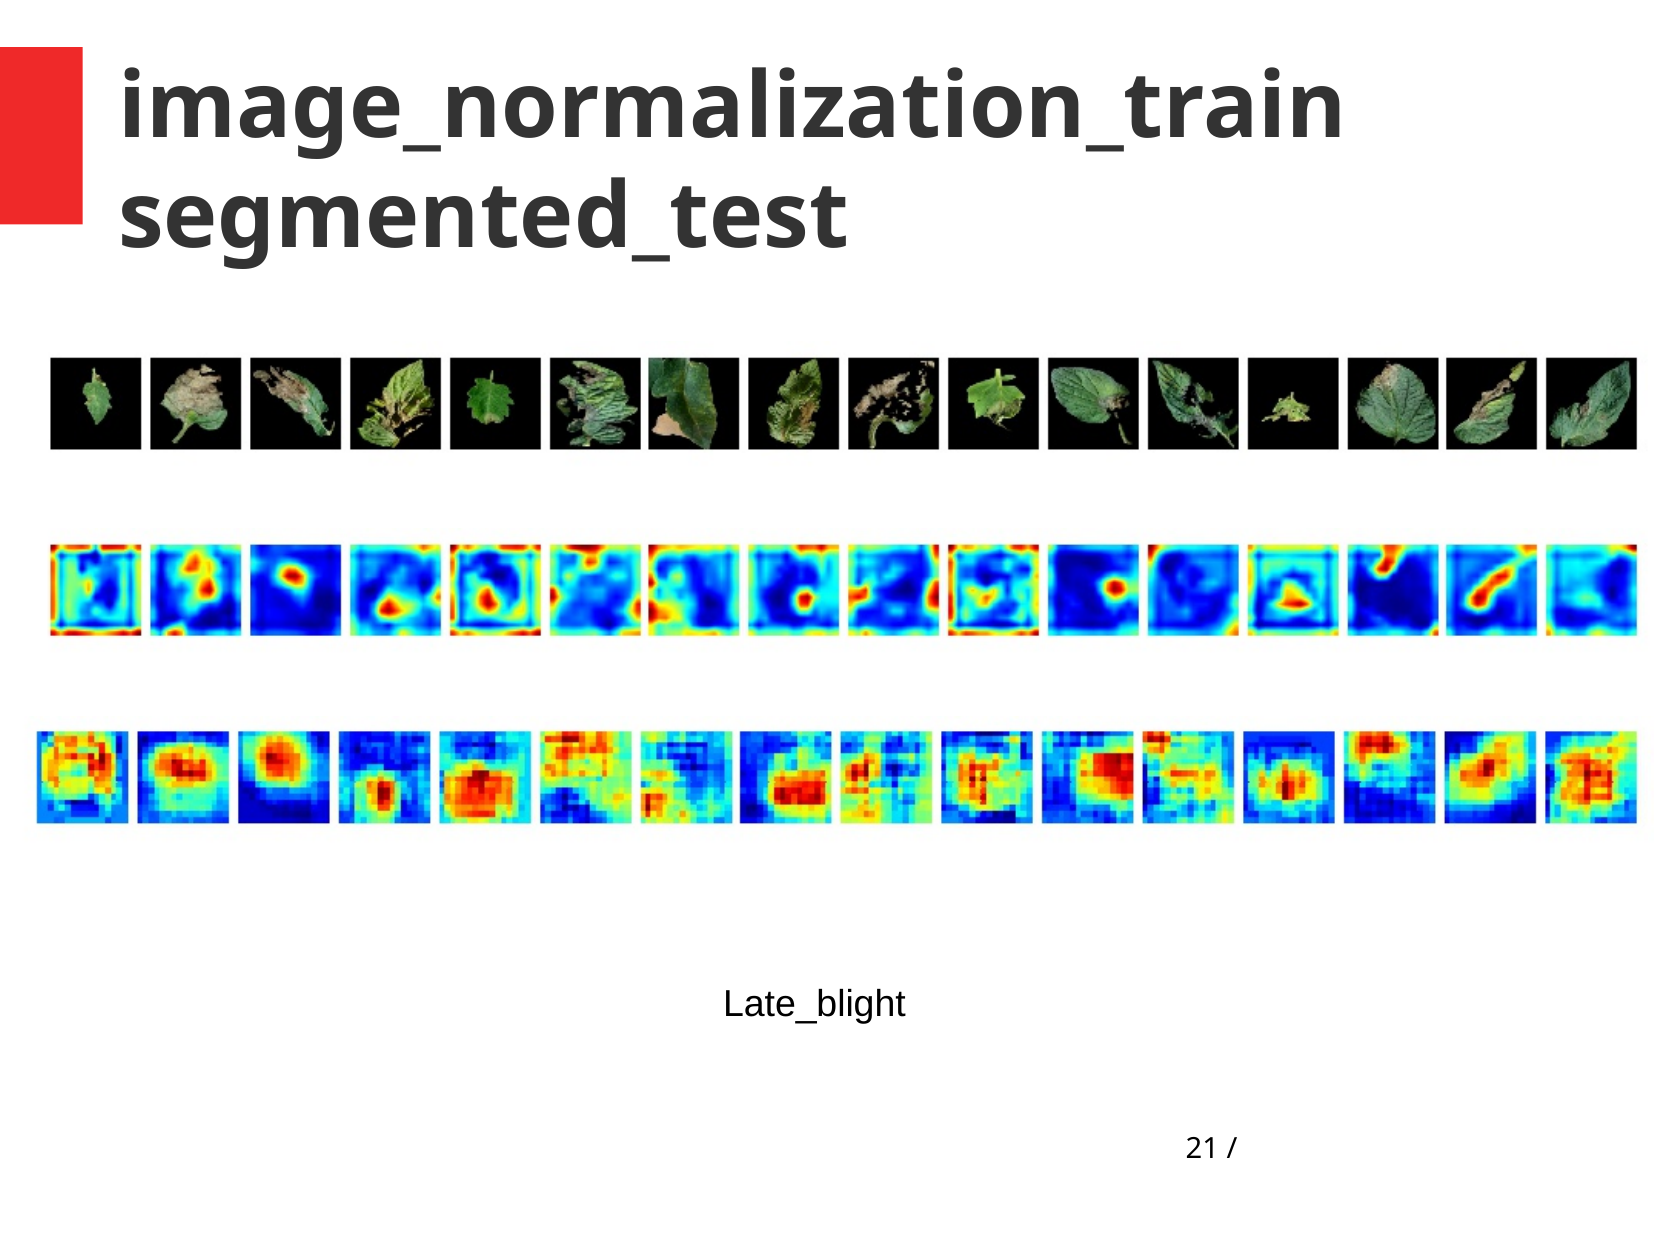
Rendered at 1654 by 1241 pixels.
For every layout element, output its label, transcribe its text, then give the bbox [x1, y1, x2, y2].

text_box Late_blight [708, 975, 921, 1032]
picture [0, 341, 1654, 487]
picture [0, 528, 1654, 673]
title image_normalization_train segmented_test [118, 45, 1571, 260]
picture [0, 717, 1654, 862]
text_box / [1185, 1129, 1571, 1216]
